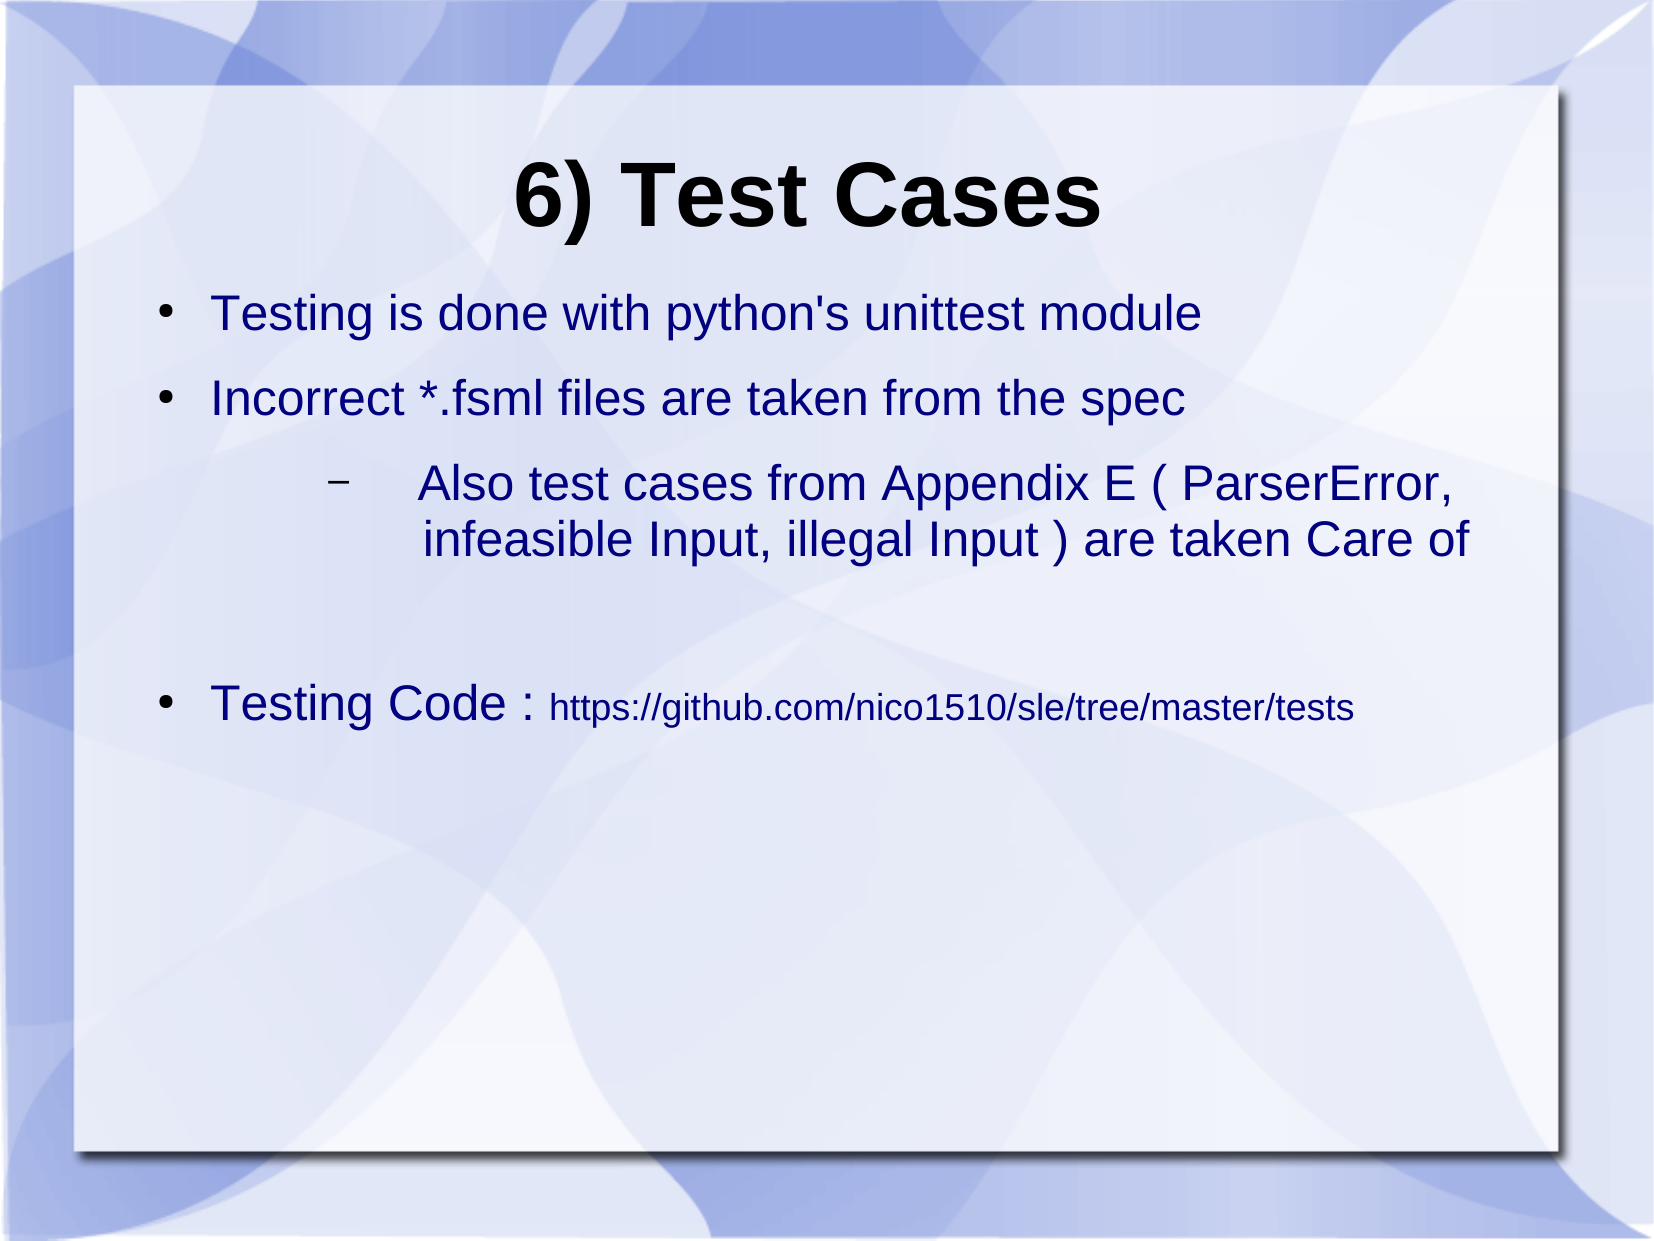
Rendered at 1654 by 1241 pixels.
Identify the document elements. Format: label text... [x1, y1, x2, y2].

list Testing is done with python's unittest module Incorrect *.fsml files are taken from the spec Also test cases from Appendix E ( ParserError, infeasible Input, illegal Input ) are taken Care of Testing Code : https://github.com/nico1510/sle/tree/master/tests [139, 284, 1498, 1004]
title 6) Test Cases [82, 90, 1536, 298]
picture [0, 0, 1654, 1241]
